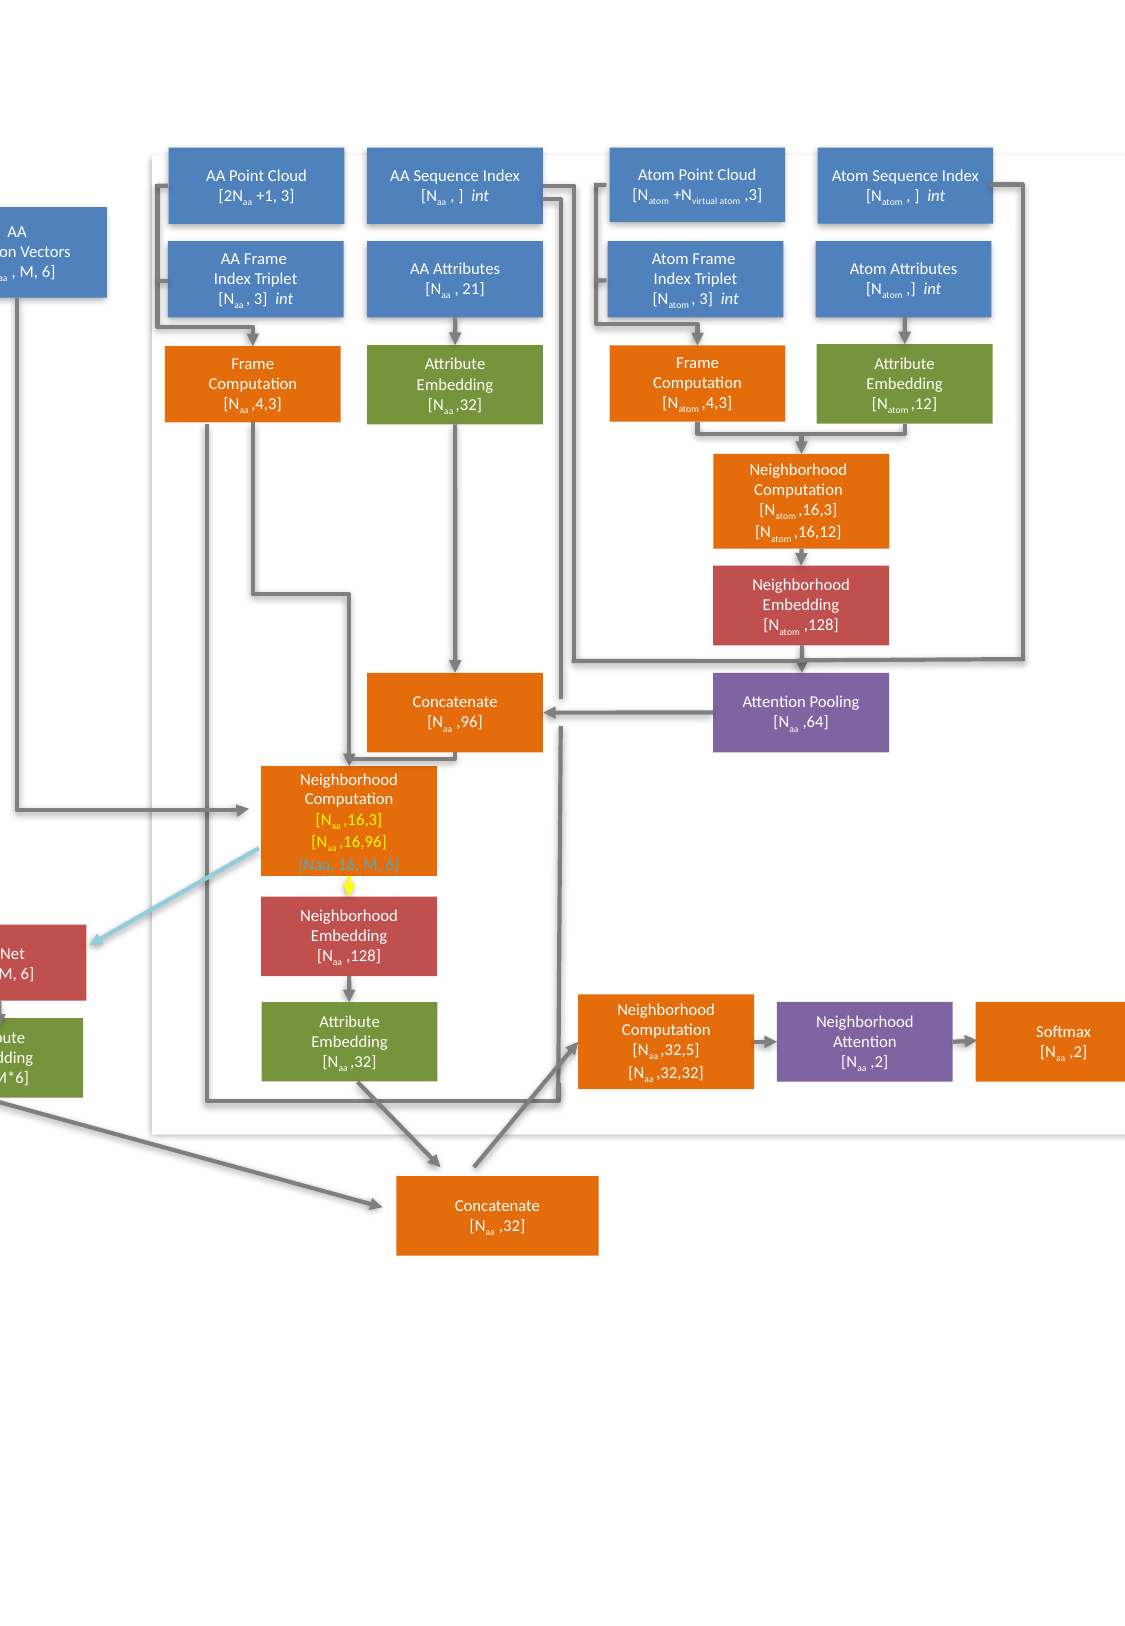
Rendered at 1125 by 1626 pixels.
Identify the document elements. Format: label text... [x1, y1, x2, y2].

text_box Neighborhood Embedding [Naa ,128] [261, 896, 438, 977]
text_box AA Frame Index Triplet [Naa , 3] int [167, 241, 344, 318]
text_box AA Point Cloud [2Naa +1, 3] [168, 147, 345, 224]
text_box [209, 423, 370, 1099]
text_box Atom Frame Index Triplet [Natom , 3] int [607, 241, 784, 318]
text_box AA Sequence Index [Naa , ] int [367, 147, 543, 224]
text_box Concatenate [Naa ,32] [396, 1176, 599, 1256]
text_box Attribute Embedding [Naa ,32] [261, 1002, 438, 1082]
text_box Frame Computation [Naa ,4,3] [164, 346, 341, 423]
text_box Frame Computation [Natom ,4,3] [609, 345, 786, 422]
text_box AA Attributes [Naa , 21] [367, 241, 543, 318]
text_box Neighborhood Computation [Naa ,32,5] [Naa ,32,32] [578, 994, 755, 1090]
text_box [152, 882, 405, 1135]
text_box [535, 1073, 556, 1099]
text_box [505, 1043, 1125, 1135]
text_box Attribute Embedding [Natom ,12] [816, 344, 993, 424]
text_box AA Motion Vectors [Naa , M, 6] [0, 207, 107, 298]
text_box Neighborhood Computation [Naa ,16,3] [Naa ,16,96] [Naa, 16, M, 6] [261, 766, 438, 876]
text_box Attribute Embedding [Naa ,32] [367, 345, 543, 425]
text_box Atom Point Cloud [Natom +Nvirtual atom ,3] [609, 147, 786, 222]
text_box SignNet [Naa,M, 6] [0, 924, 87, 1001]
text_box [543, 155, 1021, 659]
text_box [152, 155, 252, 808]
text_box Attention Pooling [Naa ,64] [713, 672, 890, 753]
text_box Atom Attributes [Natom ,] int [815, 241, 992, 318]
text_box [382, 1103, 523, 1135]
text_box [160, 155, 801, 757]
text_box Softmax [Naa ,2] [975, 1001, 1125, 1082]
text_box Neighborhood Computation [Natom ,16,3] [Natom ,16,12] [713, 453, 890, 549]
text_box Attribute Embedding [Naa ,M*6] [0, 1018, 84, 1098]
text_box [152, 812, 205, 906]
text_box Neighborhood Embedding [Natom ,128] [713, 565, 890, 646]
text_box [350, 155, 1125, 1099]
text_box Neighborhood Attention [Naa ,2] [776, 1001, 953, 1082]
text_box Concatenate [Naa ,96] [367, 672, 543, 753]
text_box Atom Sequence Index [Natom , ] int [817, 147, 994, 224]
